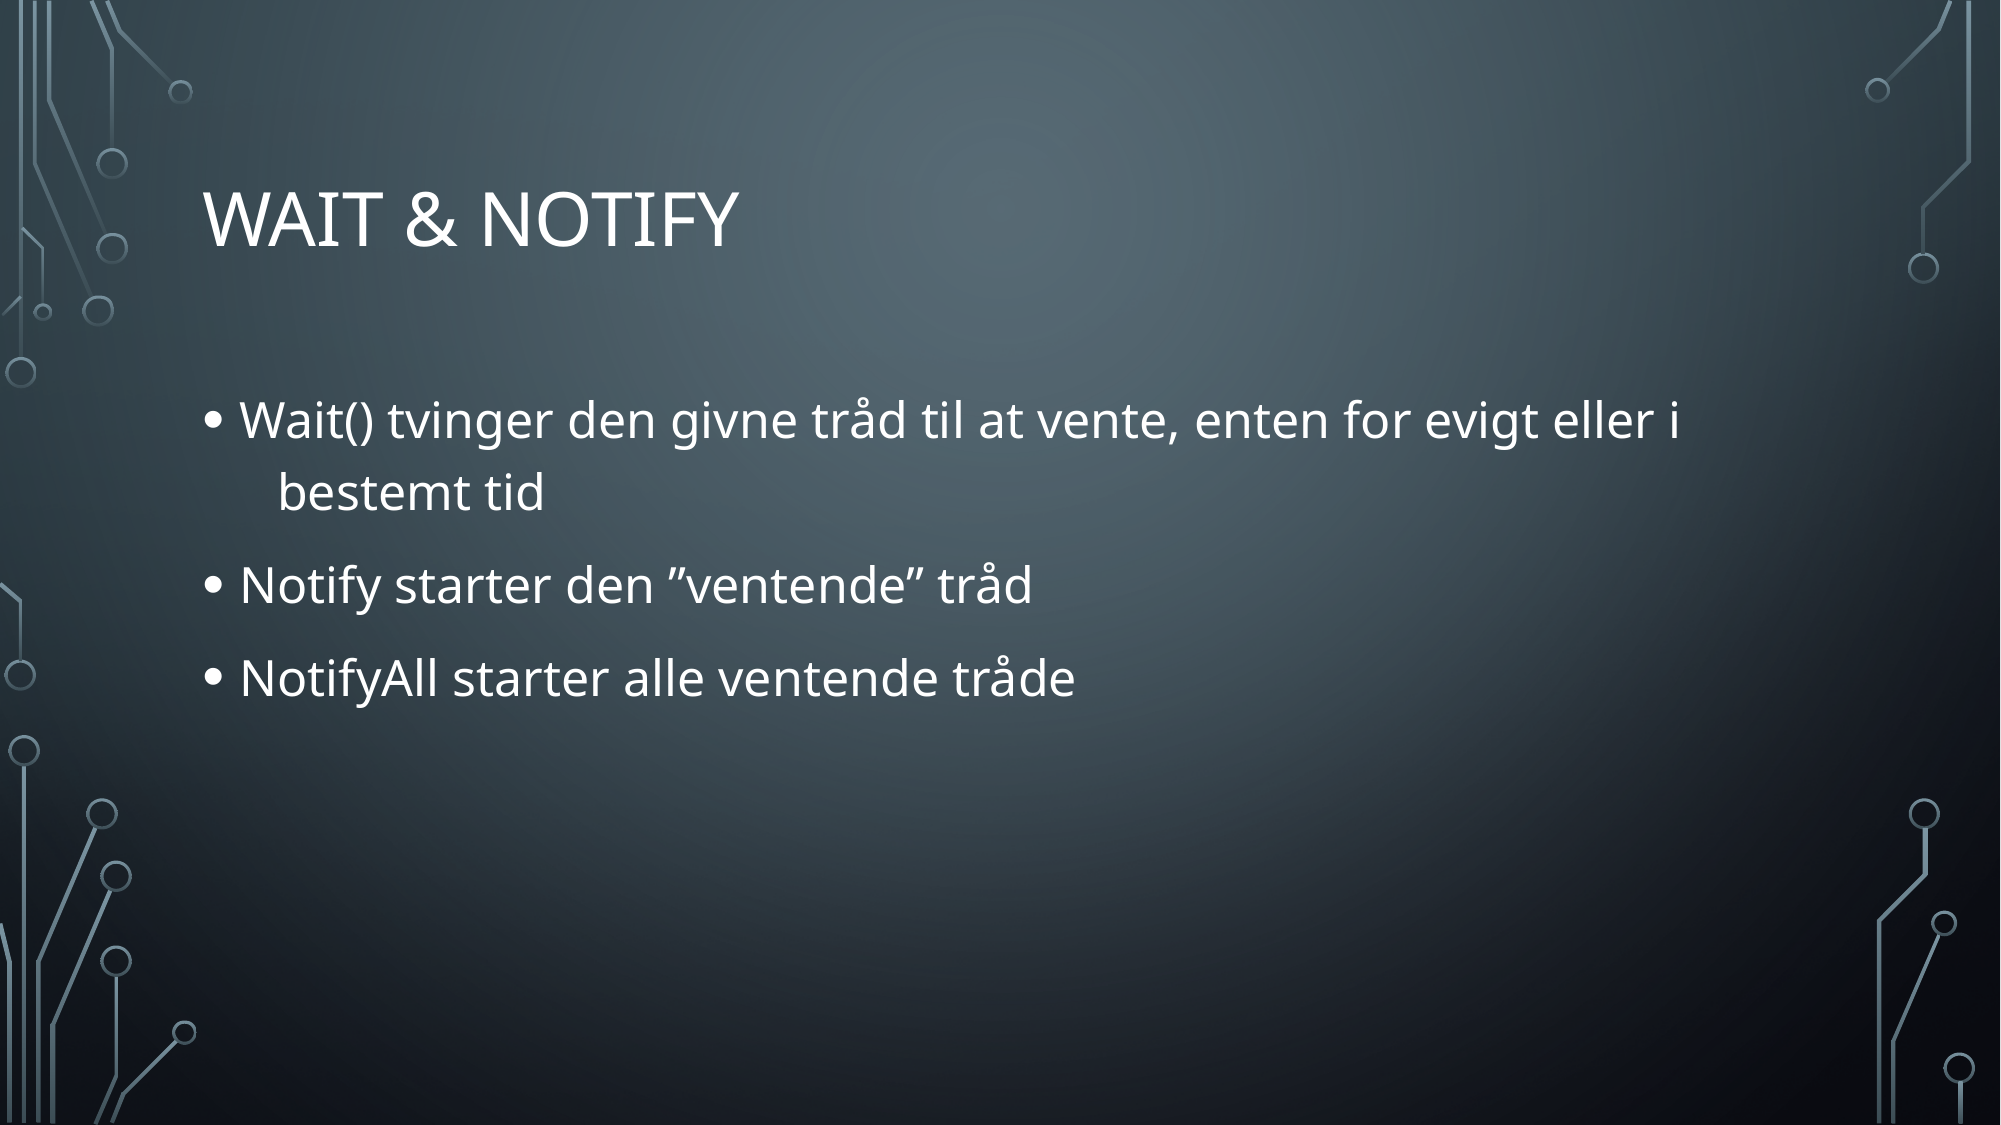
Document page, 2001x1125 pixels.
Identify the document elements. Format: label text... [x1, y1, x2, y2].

title Wait & notify [187, 101, 1813, 344]
list Wait() tvinger den givne tråd til at vente, enten for evigt eller i bestemt tid Notify starter den ”ventende” tråd NotifyAll starter alle ventende tråde [187, 369, 1813, 951]
